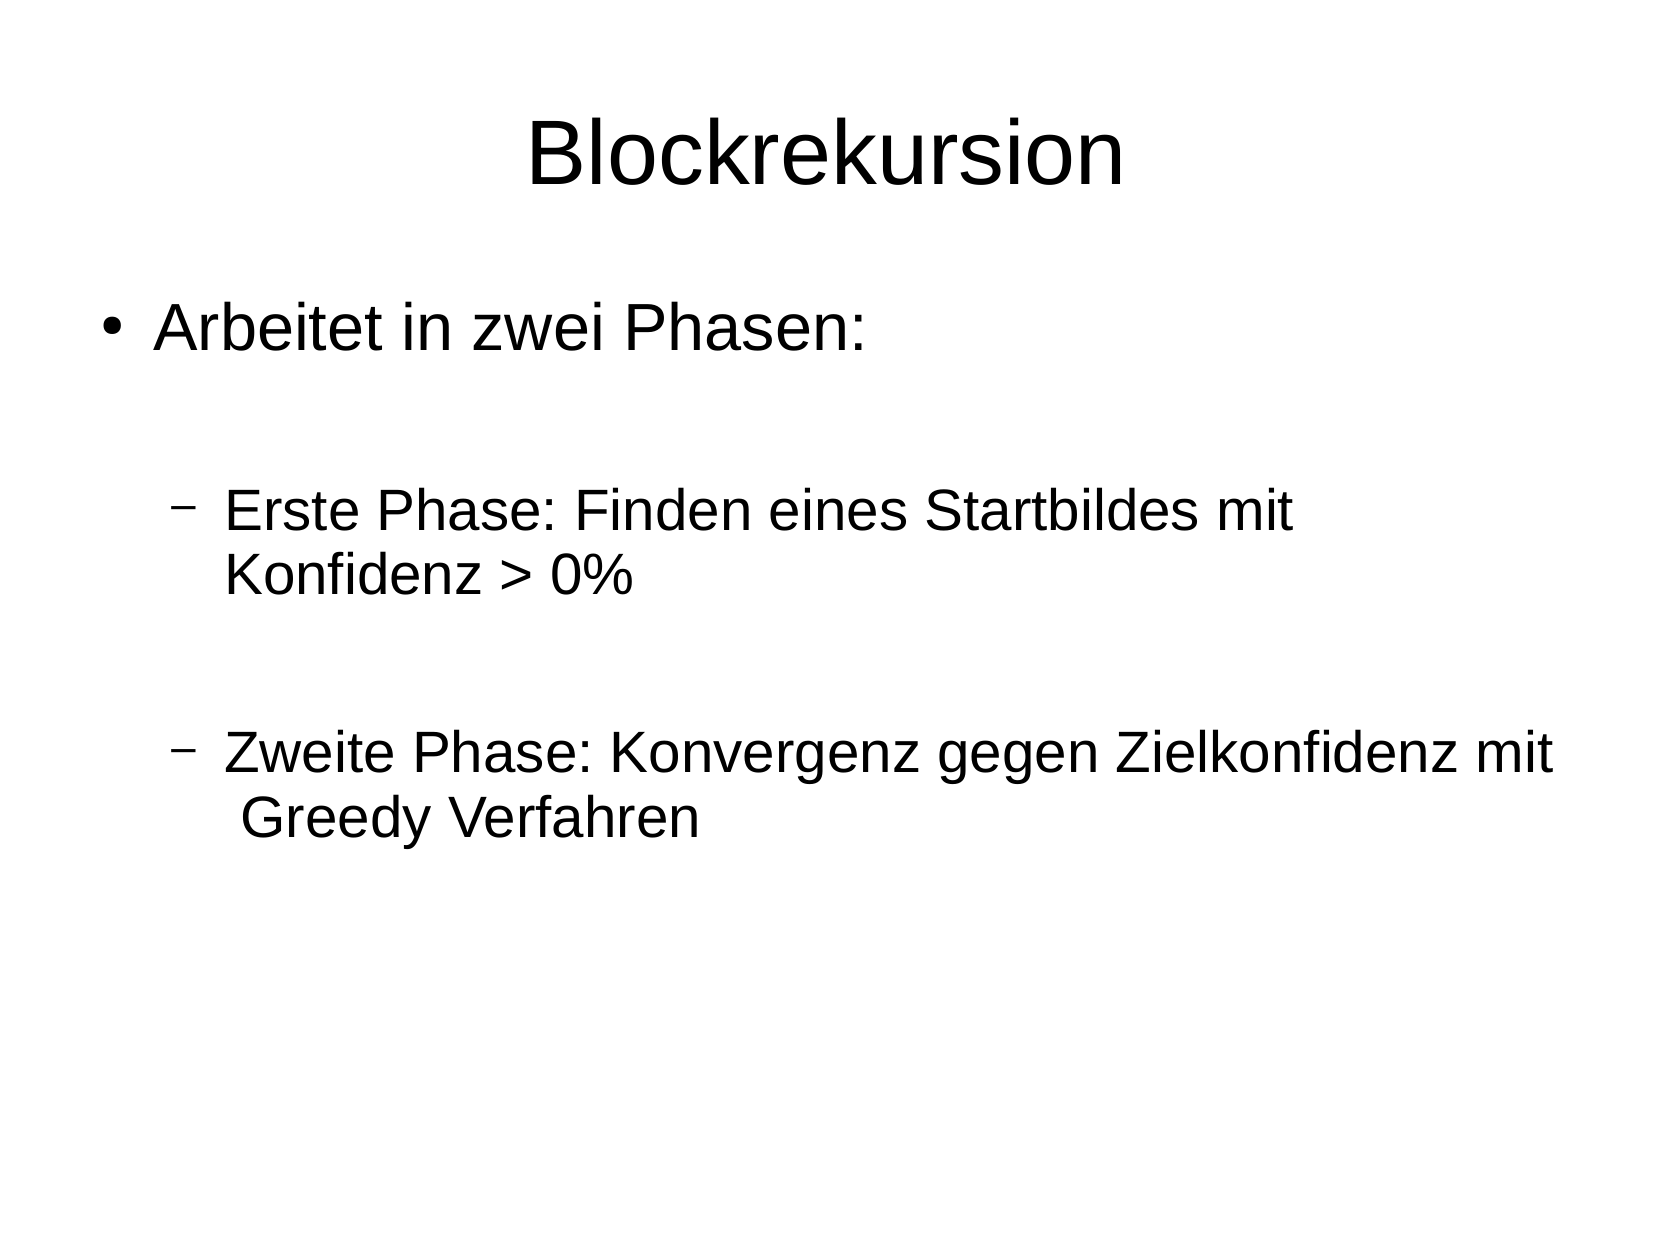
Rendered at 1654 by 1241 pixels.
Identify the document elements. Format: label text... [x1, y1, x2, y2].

list Arbeitet in zwei Phasen: Erste Phase: Finden eines Startbildes mit Konfidenz > 0% Zweite Phase: Konvergenz gegen Zielkonfidenz mit Greedy Verfahren [82, 290, 1571, 1010]
title Blockrekursion [82, 49, 1571, 257]
